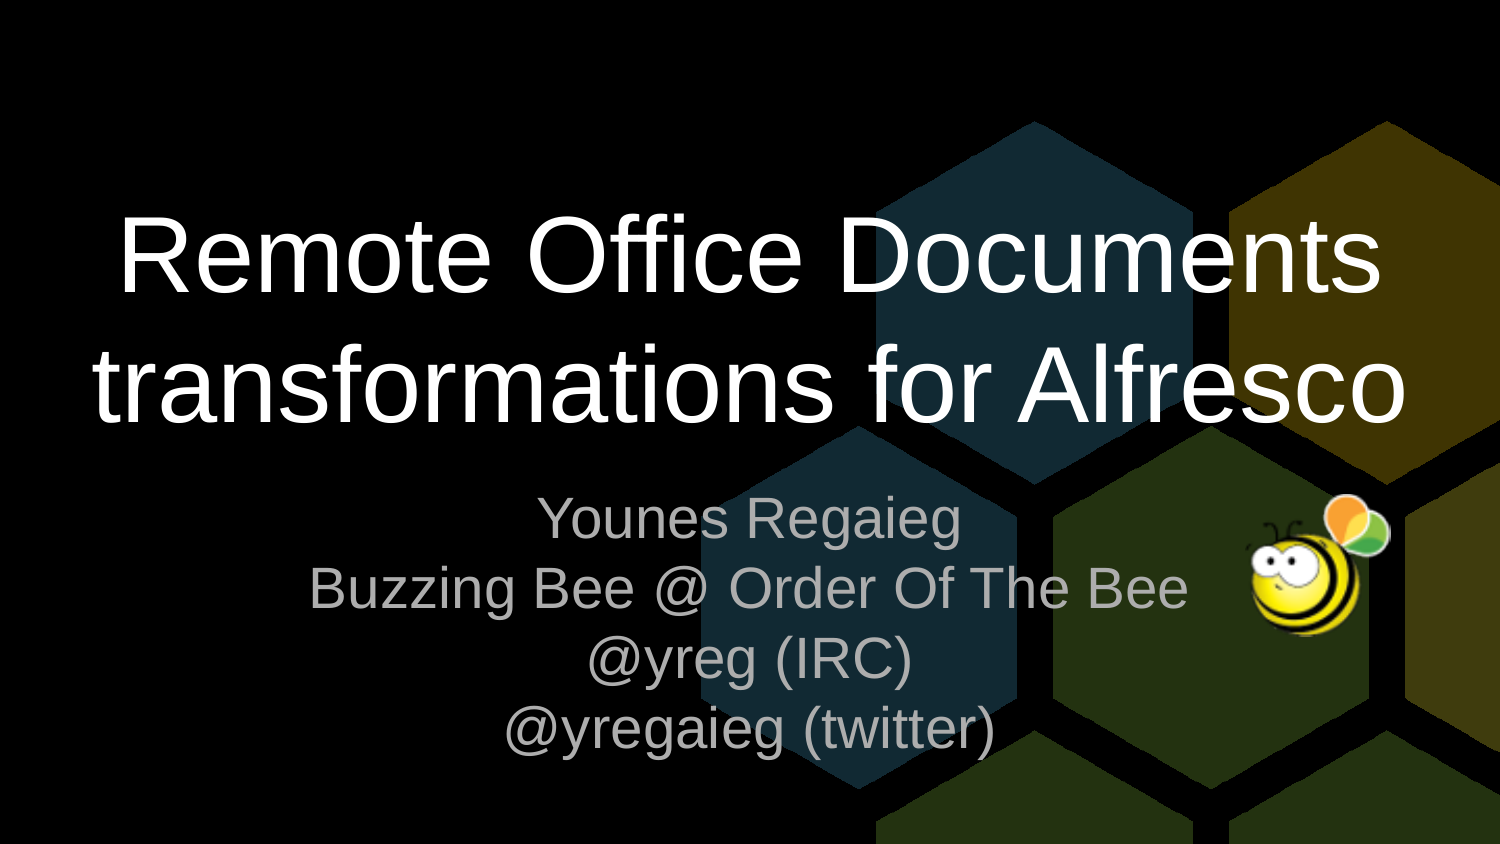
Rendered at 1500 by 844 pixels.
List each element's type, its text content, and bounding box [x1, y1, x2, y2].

picture [0, 0, 1500, 844]
subtitle Younes Regaieg Buzzing Bee @ Order Of The Bee @yreg (IRC) @yregaieg (twitter) [51, 464, 1449, 682]
title Remote Office Documents transformations for Alfresco [51, 122, 1449, 459]
